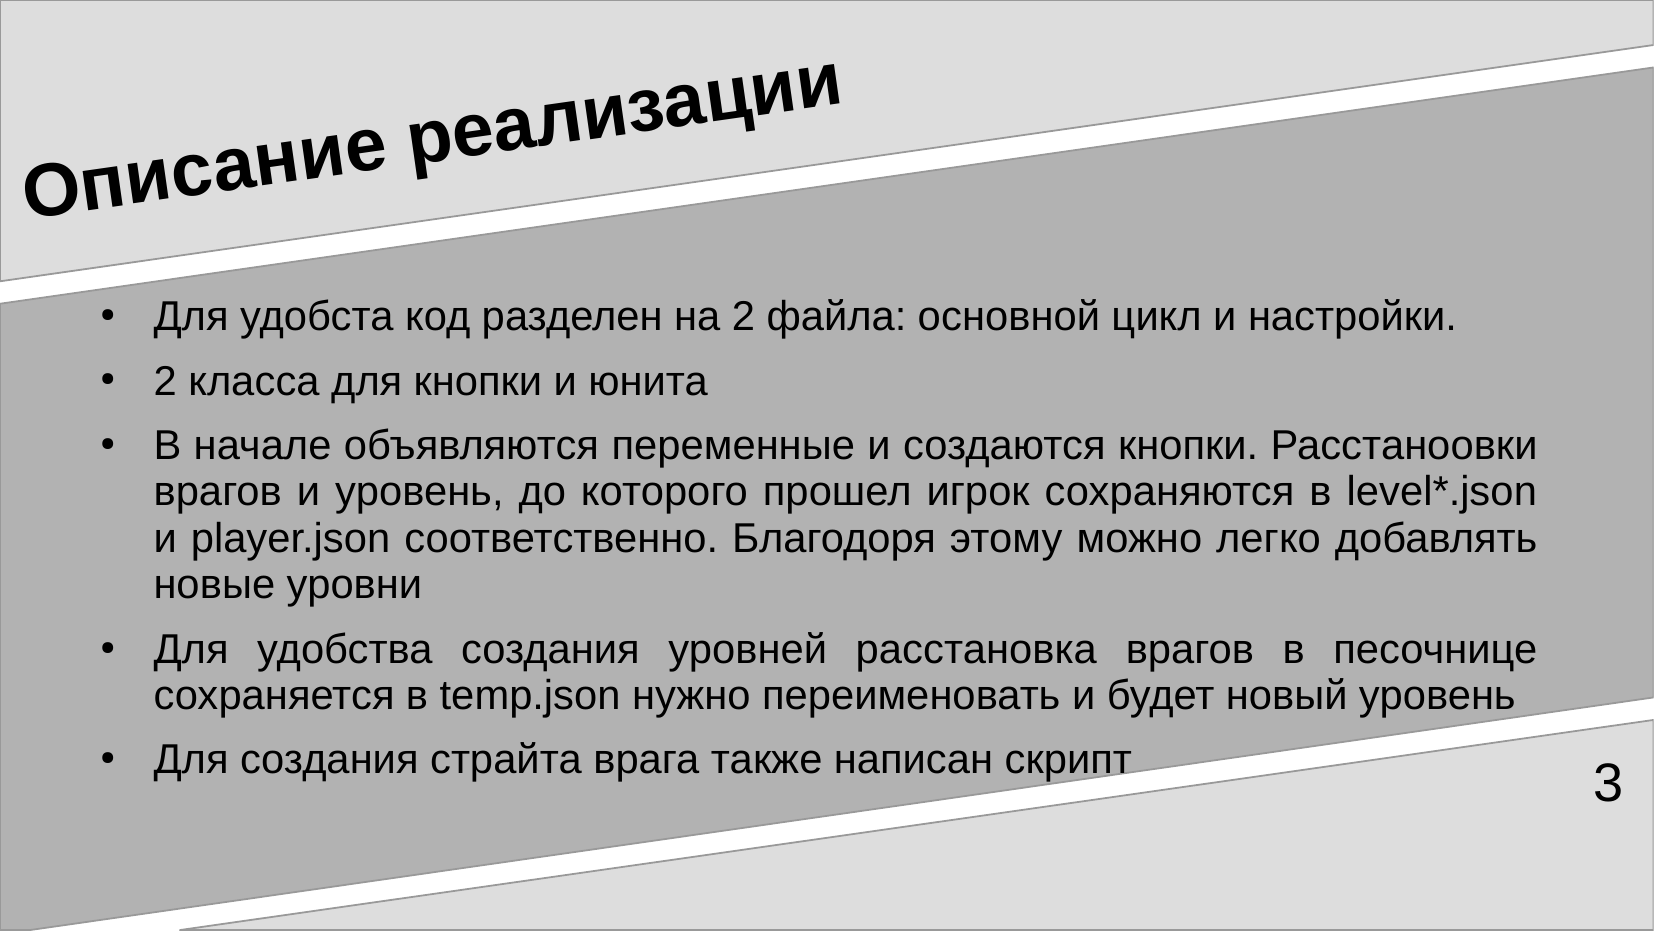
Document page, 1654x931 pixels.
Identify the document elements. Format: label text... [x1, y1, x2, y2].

list Для удобста код разделен на 2 файла: основной цикл и настройки. 2 класса для кнопки и юнита В начале объявляются переменные и создаются кнопки. Расстаноовки врагов и уровень, до которого прошел игрок сохраняются в level*.json и player.json соответственно. Благодоря этому можно легко добавлять новые уровни Для удобства создания уровней расстановка врагов в песочнице сохраняется в temp.json нужно переименовать и будет новый уровень Для создания страйта врага также написан скрипт [82, 292, 1538, 833]
title Описание реализации [11, 0, 1496, 272]
